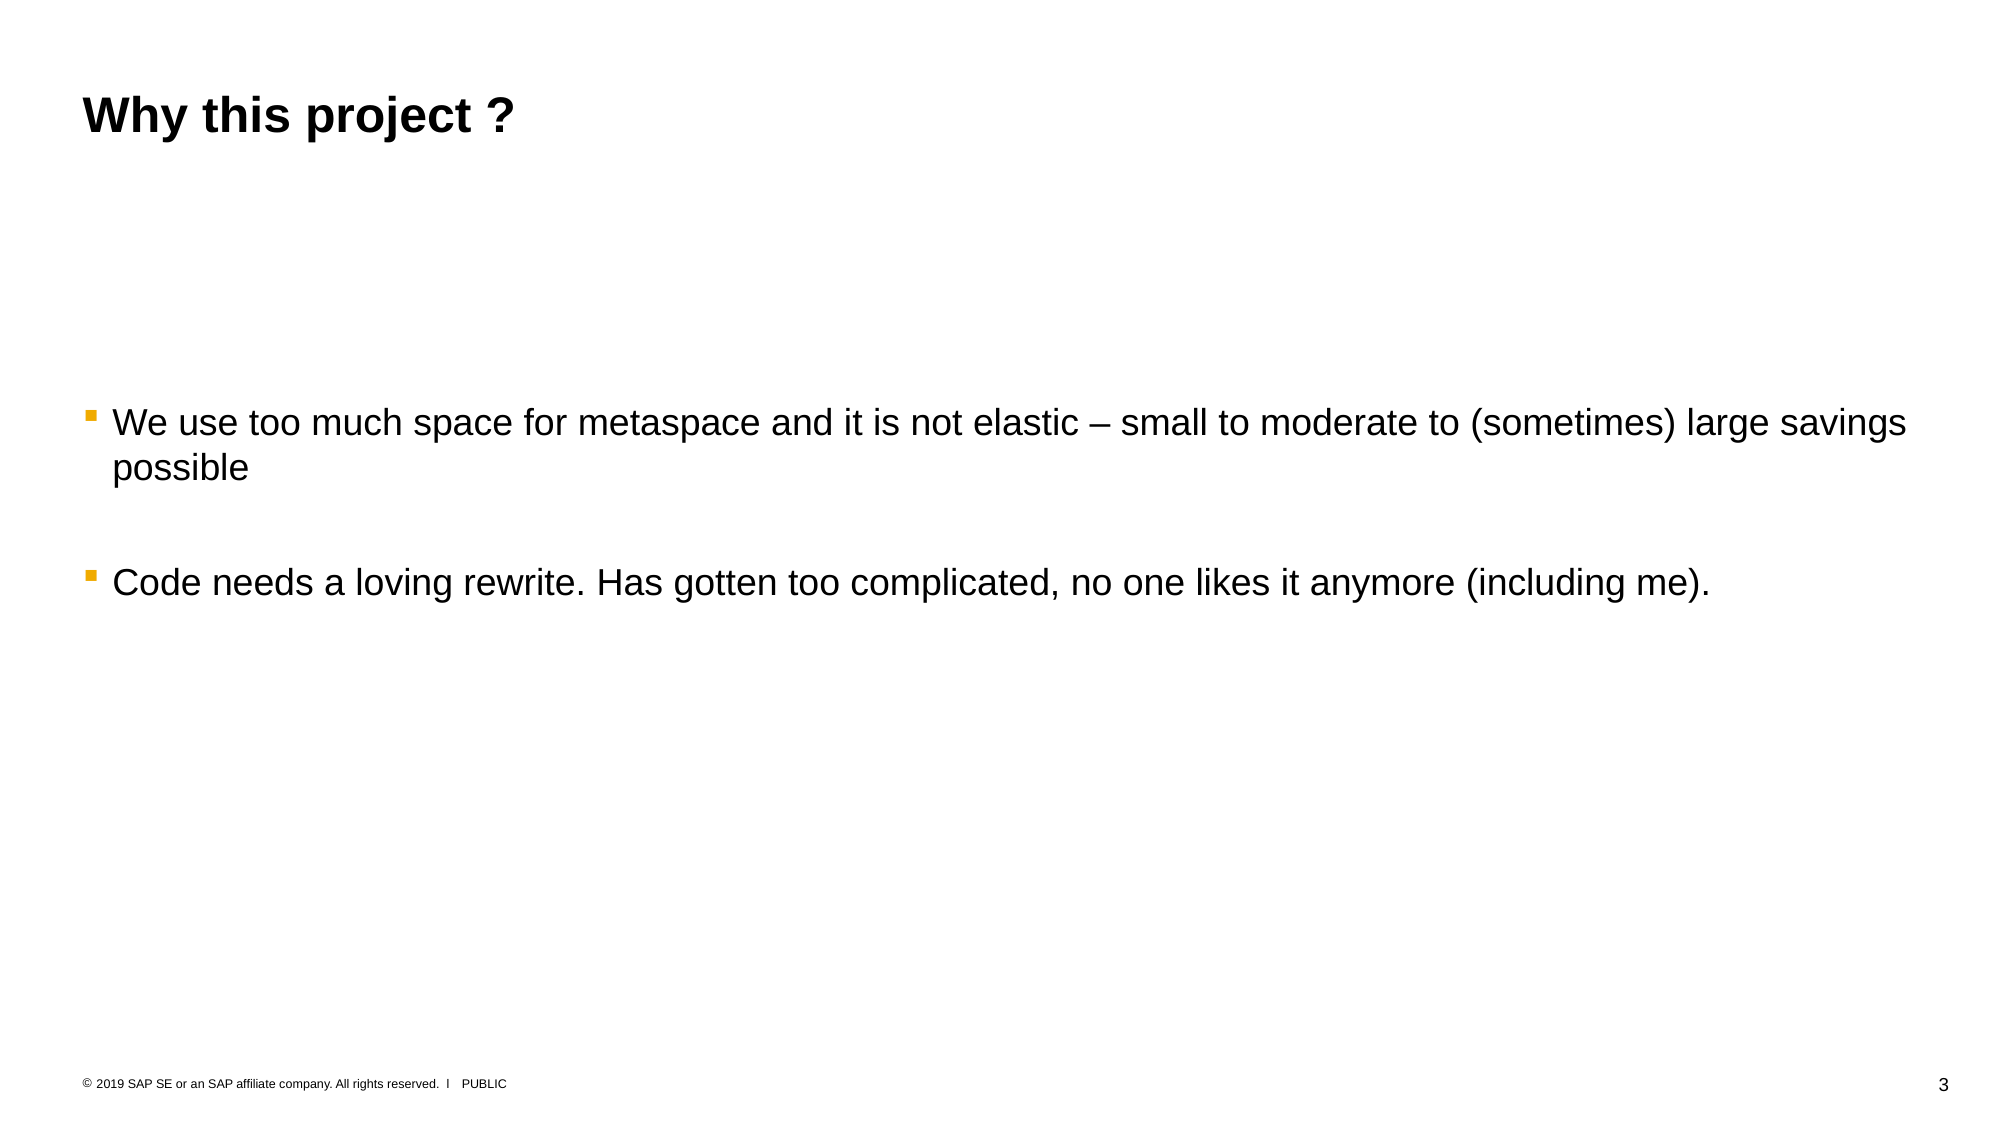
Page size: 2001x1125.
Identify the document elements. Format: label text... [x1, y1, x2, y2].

title Why this project ? [82, 82, 1918, 144]
list We use too much space for metaspace and it is not elastic – small to moderate to (sometimes) large savings possible Code needs a loving rewrite. Has gotten too complicated, no one likes it anymore (including me). [82, 265, 1918, 1040]
